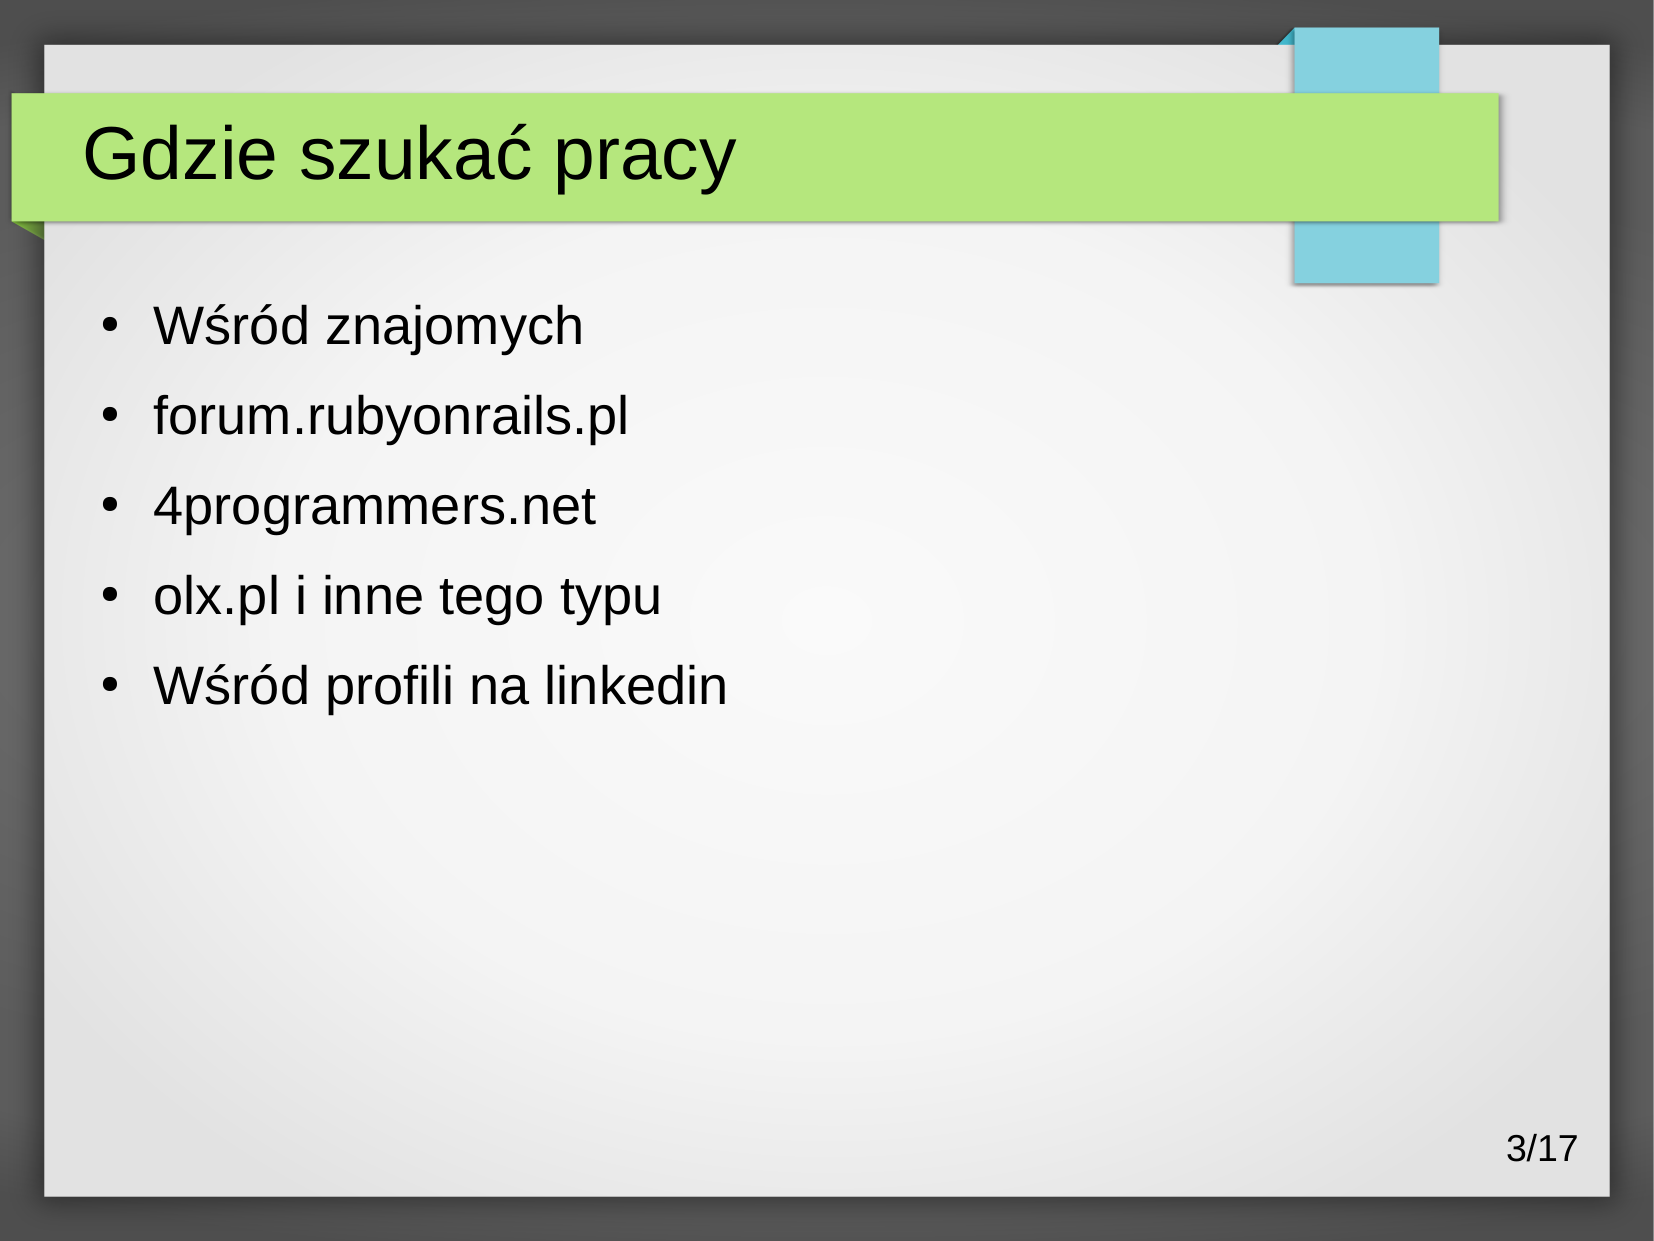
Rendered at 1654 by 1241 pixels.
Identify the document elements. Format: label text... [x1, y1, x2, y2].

picture [0, 0, 1654, 1241]
title Gdzie szukać pracy [82, 94, 1264, 213]
text_box <numer>/17 [1491, 1119, 1654, 1191]
list Wśród znajomych forum.rubyonrails.pl 4programmers.net olx.pl i inne tego typu Wśród profili na linkedin [82, 295, 1571, 1015]
